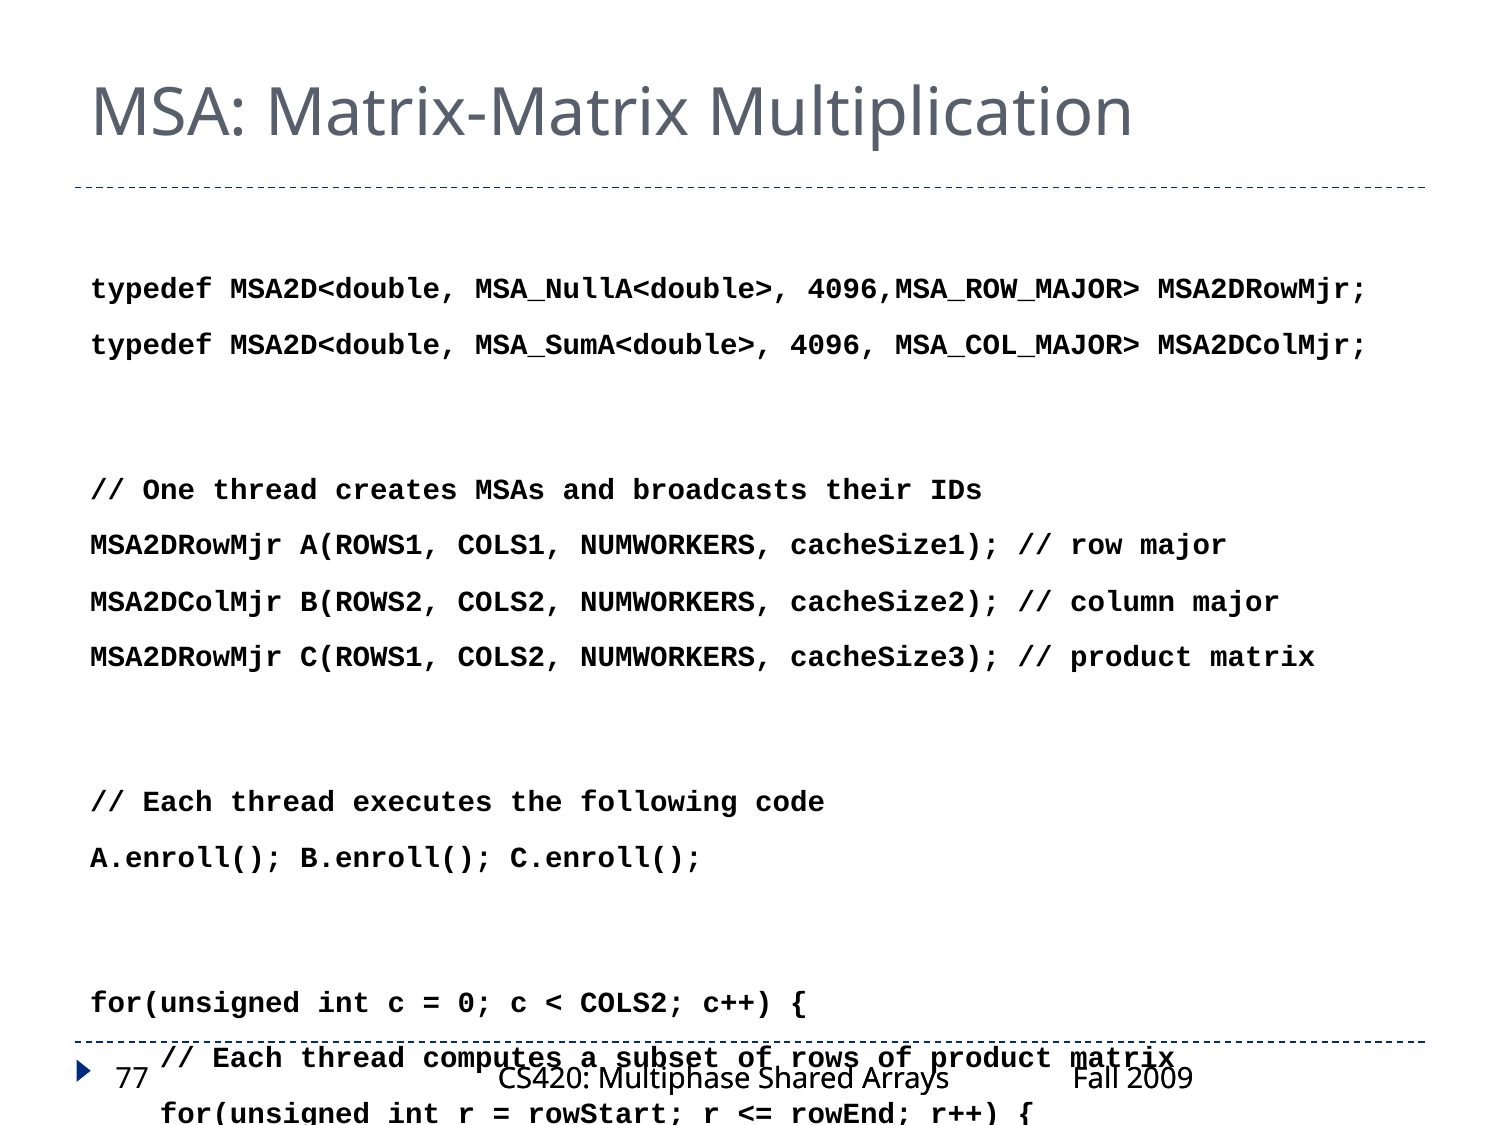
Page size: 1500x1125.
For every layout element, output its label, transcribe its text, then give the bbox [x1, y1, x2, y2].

title MSA: Matrix-Matrix Multiplication [75, 1, 1425, 212]
list typedef MSA2D<double, MSA_NullA<double>, 4096,MSA_ROW_MAJOR> MSA2DRowMjr; typedef MSA2D<double, MSA_SumA<double>, 4096, MSA_COL_MAJOR> MSA2DColMjr; // One thread creates MSAs and broadcasts their IDs MSA2DRowMjr A(ROWS1, COLS1, NUMWORKERS, cacheSize1); // row major MSA2DColMjr B(ROWS2, COLS2, NUMWORKERS, cacheSize2); // column major MSA2DRowMjr C(ROWS1, COLS2, NUMWORKERS, cacheSize3); // product matrix // Each thread executes the following code A.enroll(); B.enroll(); C.enroll(); for(unsigned int c = 0; c < COLS2; c++) { // Each thread computes a subset of rows of product matrix for(unsigned int r = rowStart; r <= rowEnd; r++) { double result = 0.0; for(unsigned int k = 0; k < cols1; k++) result += A[r][k] * B[k][c]; C[r][c] = result; } } prod.sync(); // use product matrix afterwards [75, 262, 1438, 1125]
